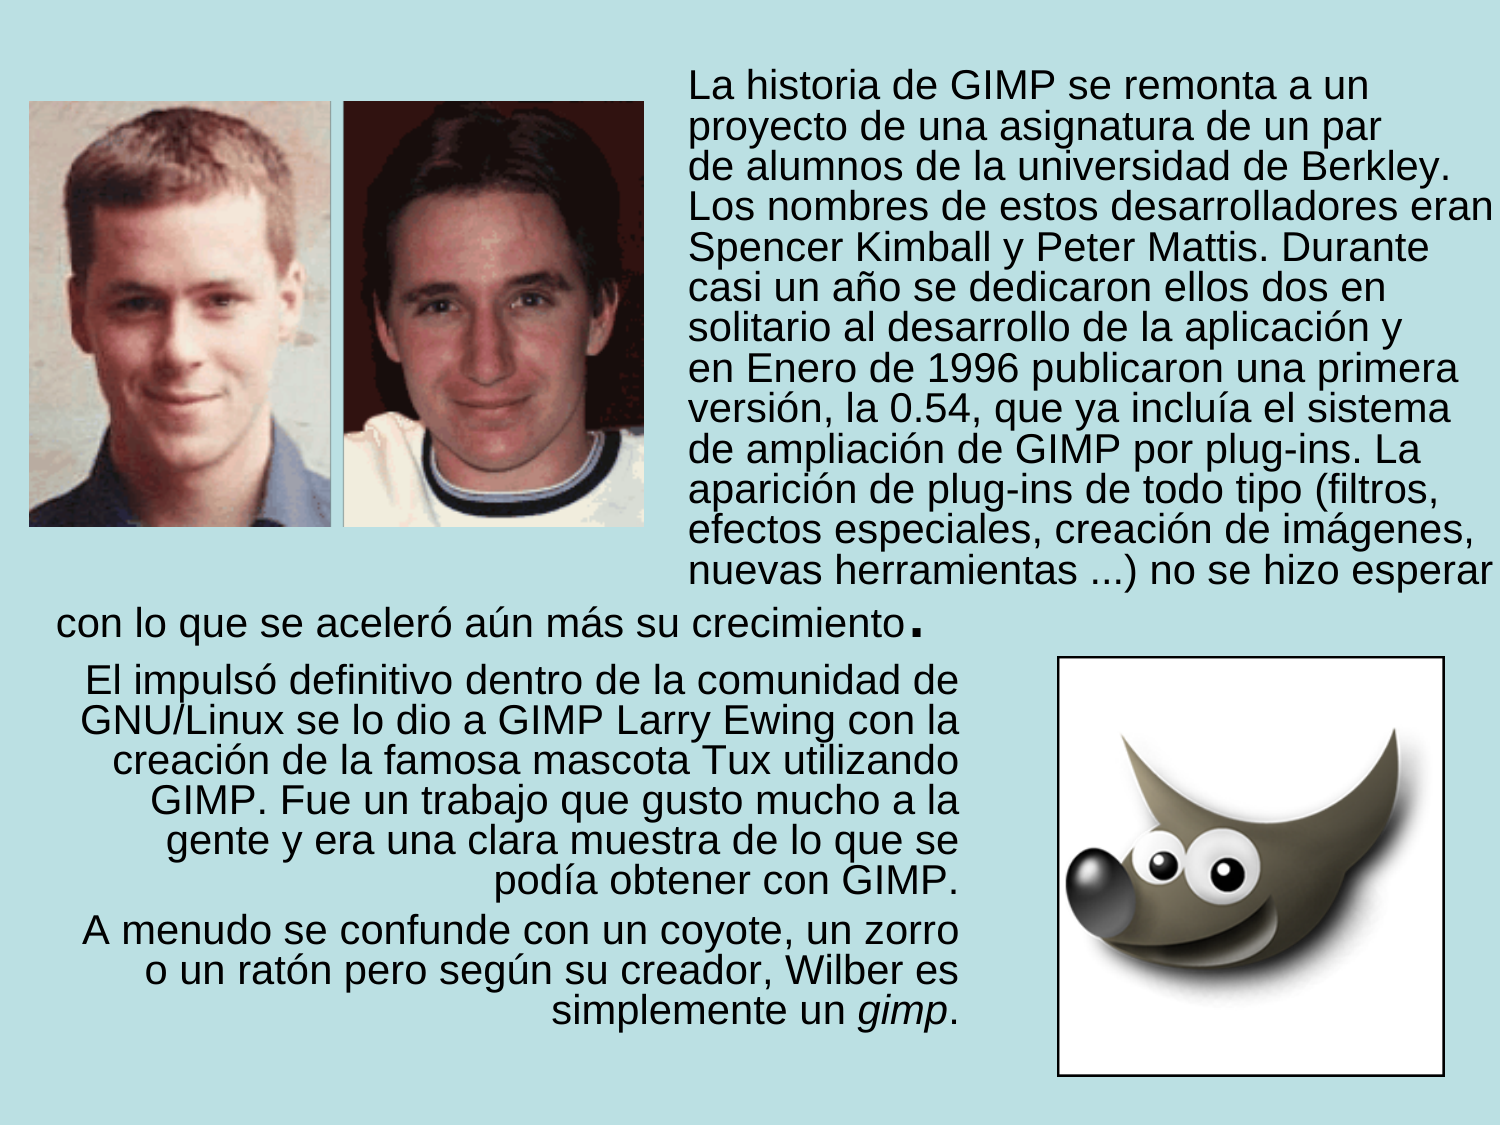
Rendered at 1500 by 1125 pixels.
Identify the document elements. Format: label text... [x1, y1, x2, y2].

picture [1057, 656, 1445, 1077]
table_header con lo que se aceleró aún más su crecimiento. El impulsó definitivo dentro de la comunidad de GNU/Linux se lo dio a GIMP Larry Ewing con la creación de la famosa mascota Tux utilizando GIMP. Fue un trabajo que gusto mucho a la gente y era una clara muestra de lo que se podía obtener con GIMP. A menudo se confunde con un coyote, un zorro o un ratón pero según su creador, Wilber es simplemente un gimp. [41, 574, 974, 1091]
table_header La historia de GIMP se remonta a un proyecto de una asignatura de un par de alumnos de la universidad de Berkley. Los nombres de estos desarrolladores eran Spencer Kimball y Peter Mattis. Durante casi un año se dedicaron ellos dos en solitario al desarrollo de la aplicación y en Enero de 1996 publicaron una primera versión, la 0.54, que ya incluía el sistema de ampliación de GIMP por plug-ins. La aparición de plug-ins de todo tipo (filtros, efectos especiales, creación de imágenes, nuevas herramientas ...) no se hizo esperar [673, 68, 1500, 824]
picture [29, 101, 644, 527]
